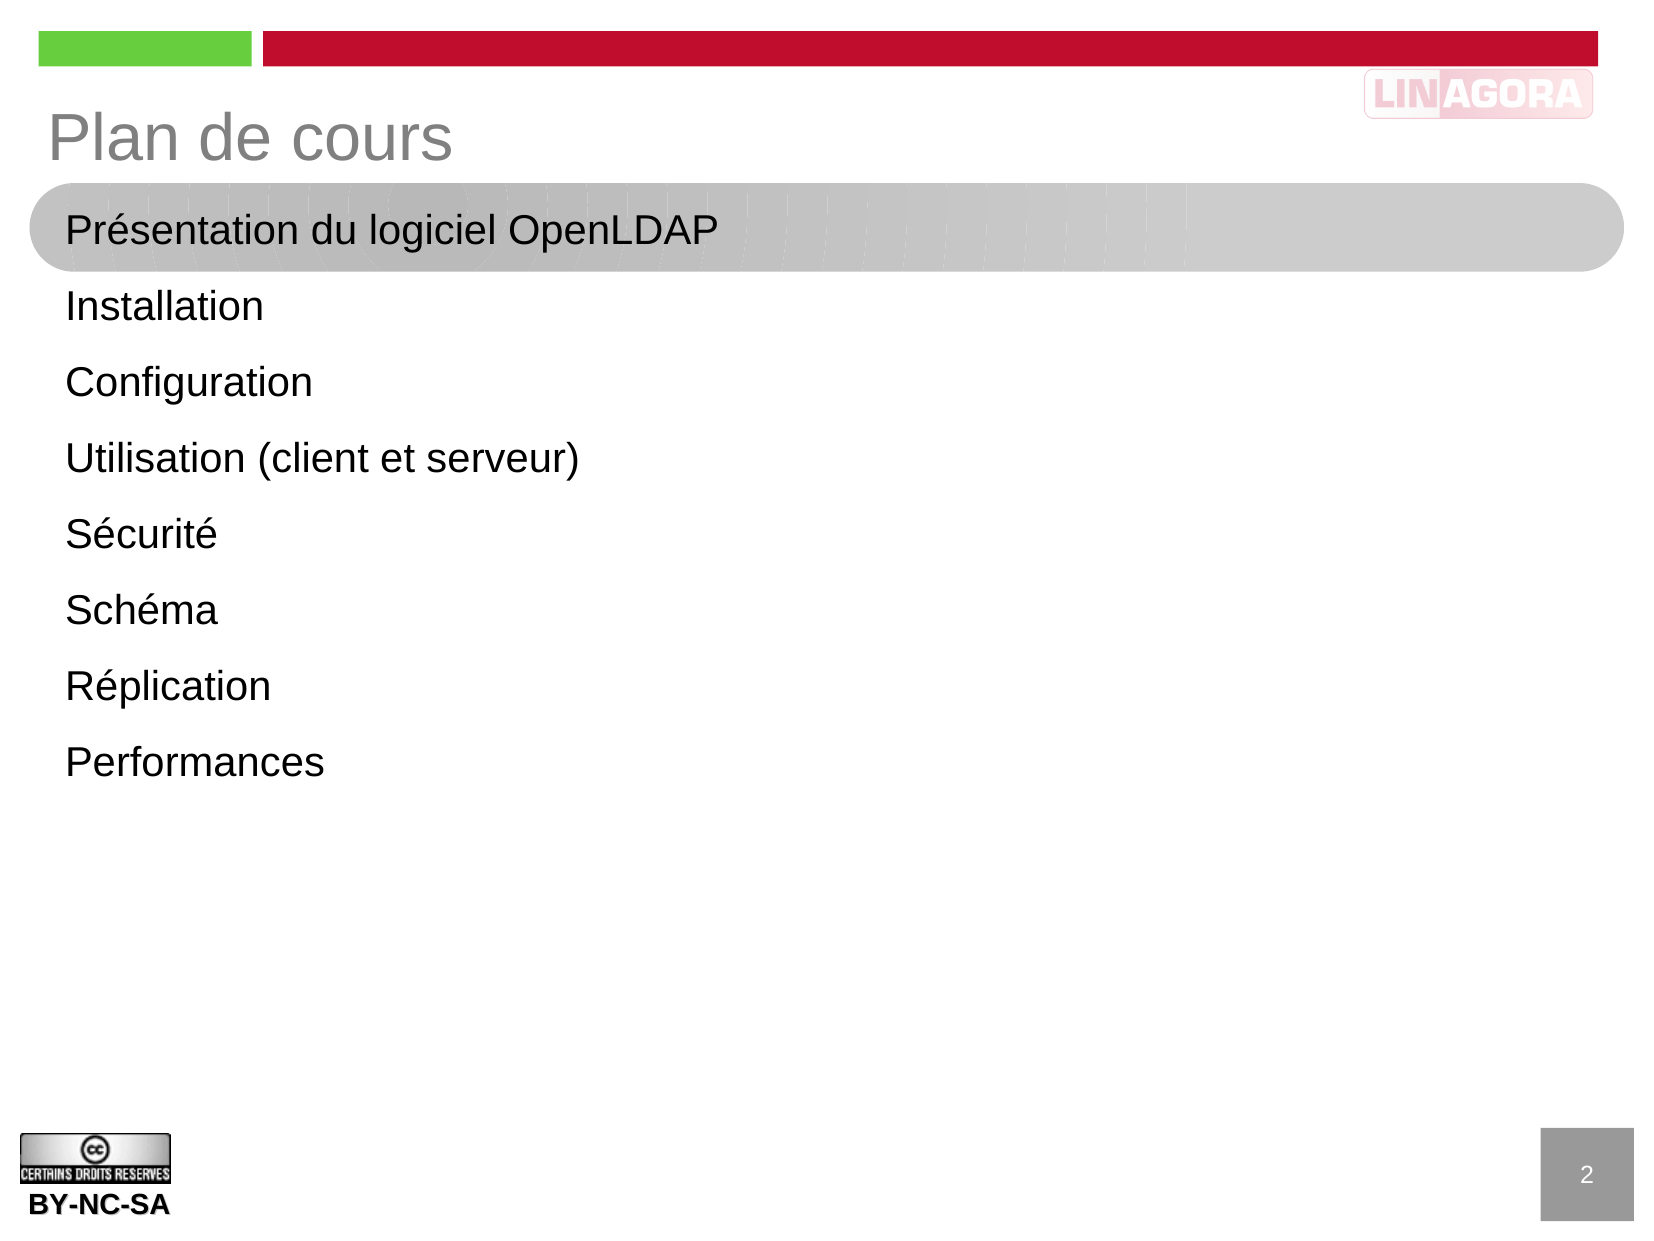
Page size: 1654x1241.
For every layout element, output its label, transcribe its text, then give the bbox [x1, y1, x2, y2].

list Présentation du logiciel OpenLDAP Installation Configuration Utilisation (client et serveur) Sécurité Schéma Réplication Performances [47, 206, 1625, 1093]
title Plan de cours [47, 97, 1447, 178]
picture [20, 1133, 171, 1184]
text_box [29, 183, 1619, 263]
